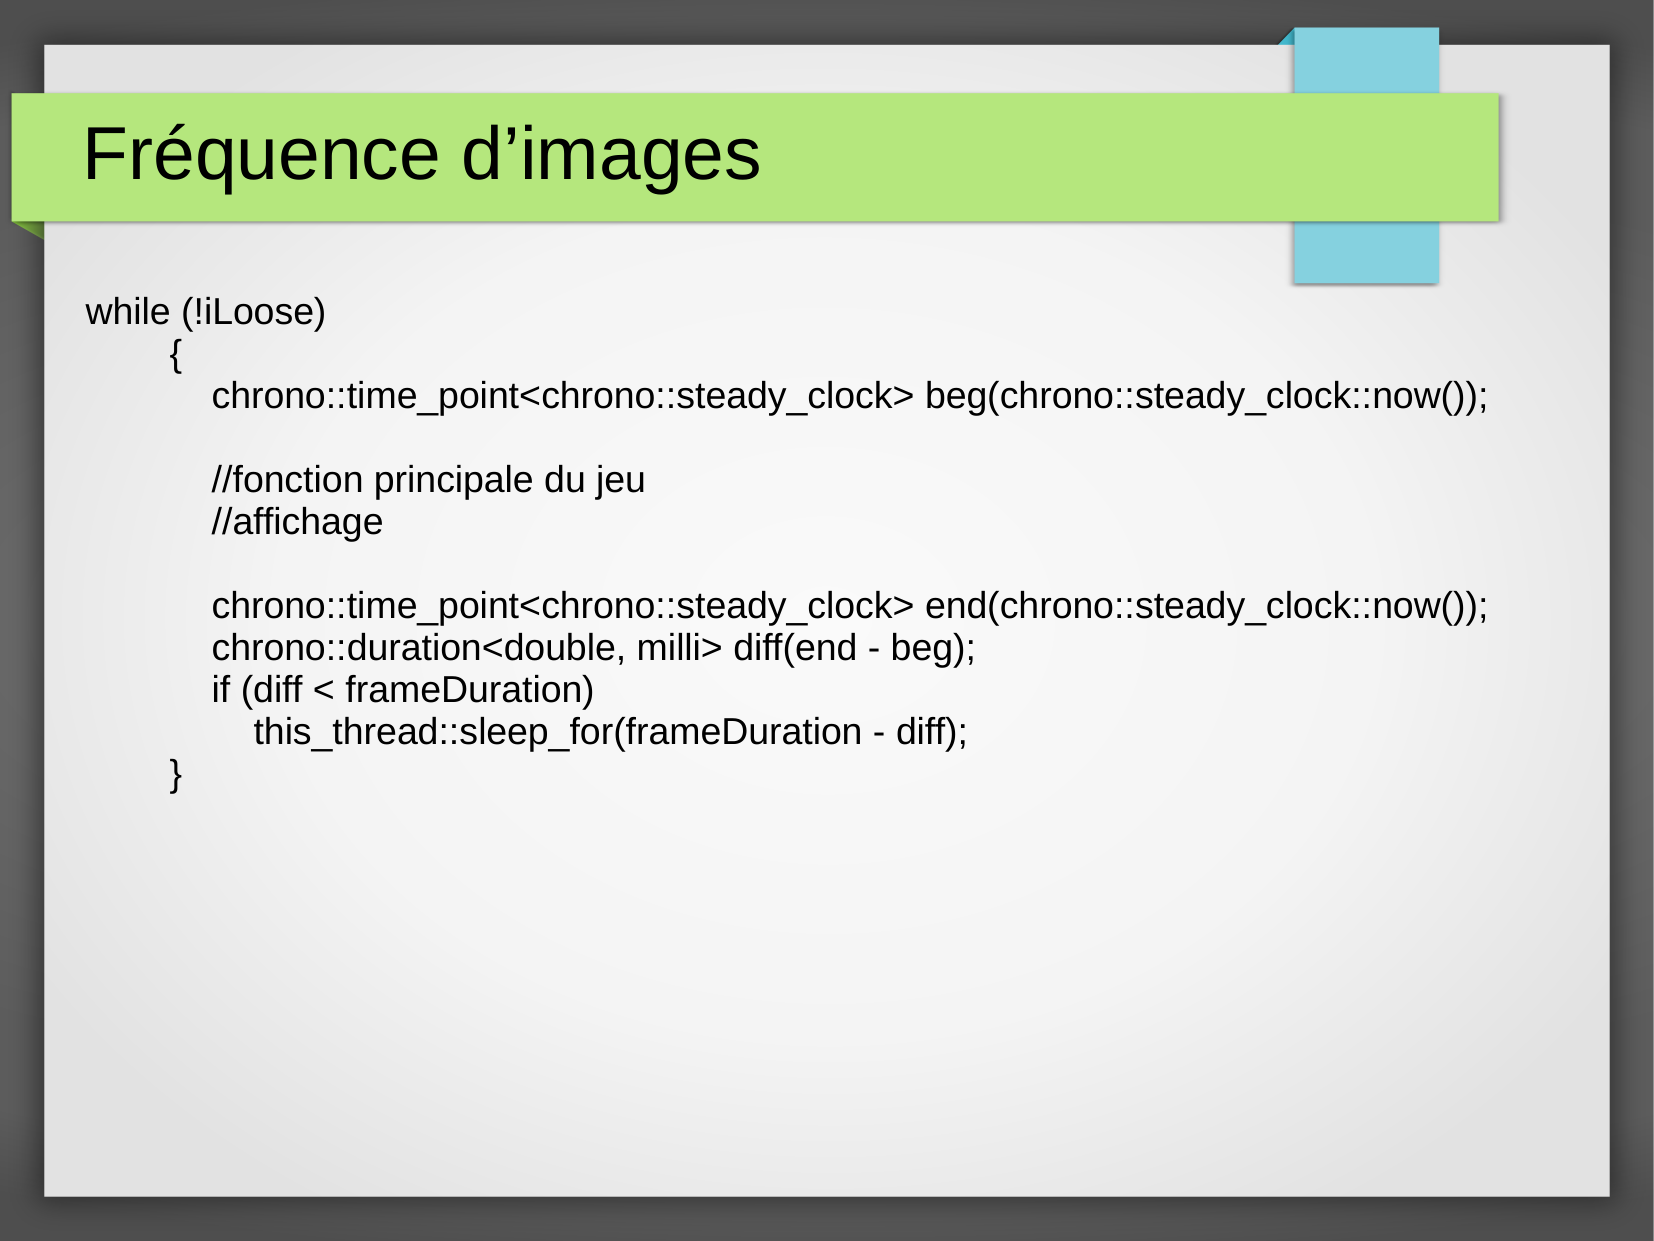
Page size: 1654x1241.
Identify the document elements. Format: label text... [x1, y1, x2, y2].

title Fréquence d’images [82, 94, 1264, 213]
text_box while (!iLoose) { chrono::time_point<chrono::steady_clock> beg(chrono::steady_clock::now()); //fonction principale du jeu //affichage chrono::time_point<chrono::steady_clock> end(chrono::steady_clock::now()); chrono::duration<double, milli> diff(end - beg); if (diff < frameDuration) this_thread::sleep_for(frameDuration - diff); } [70, 283, 1505, 803]
picture [0, 0, 1654, 1241]
